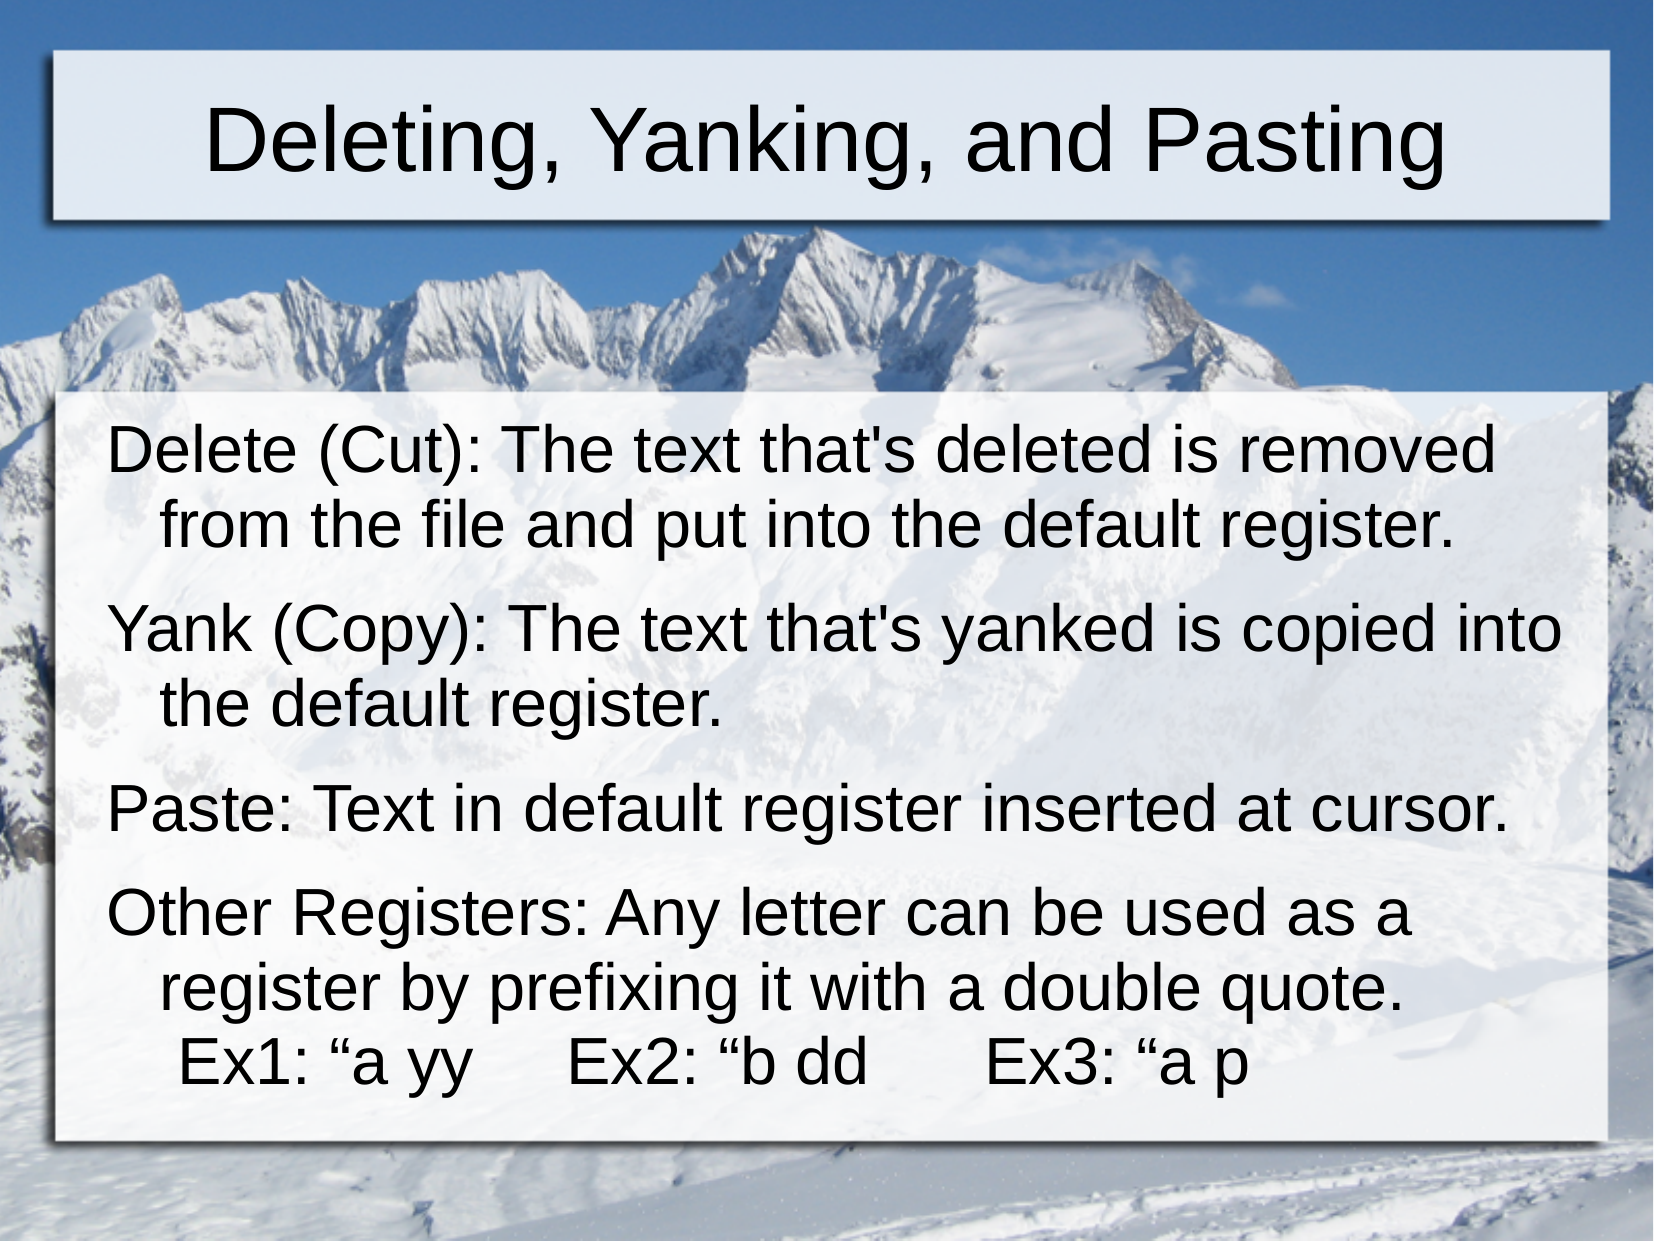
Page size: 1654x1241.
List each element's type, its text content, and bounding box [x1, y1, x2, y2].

list Delete (Cut): The text that's deleted is removed from the file and put into the default register. Yank (Copy): The text that's yanked is copied into the default register. Paste: Text in default register inserted at cursor. Other Registers: Any letter can be used as a register by prefixing it with a double quote. Ex1: “a yy Ex2: “b dd Ex3: “a p [88, 412, 1571, 1126]
picture [0, 0, 1654, 1241]
title Deleting, Yanking, and Pasting [58, 61, 1594, 219]
